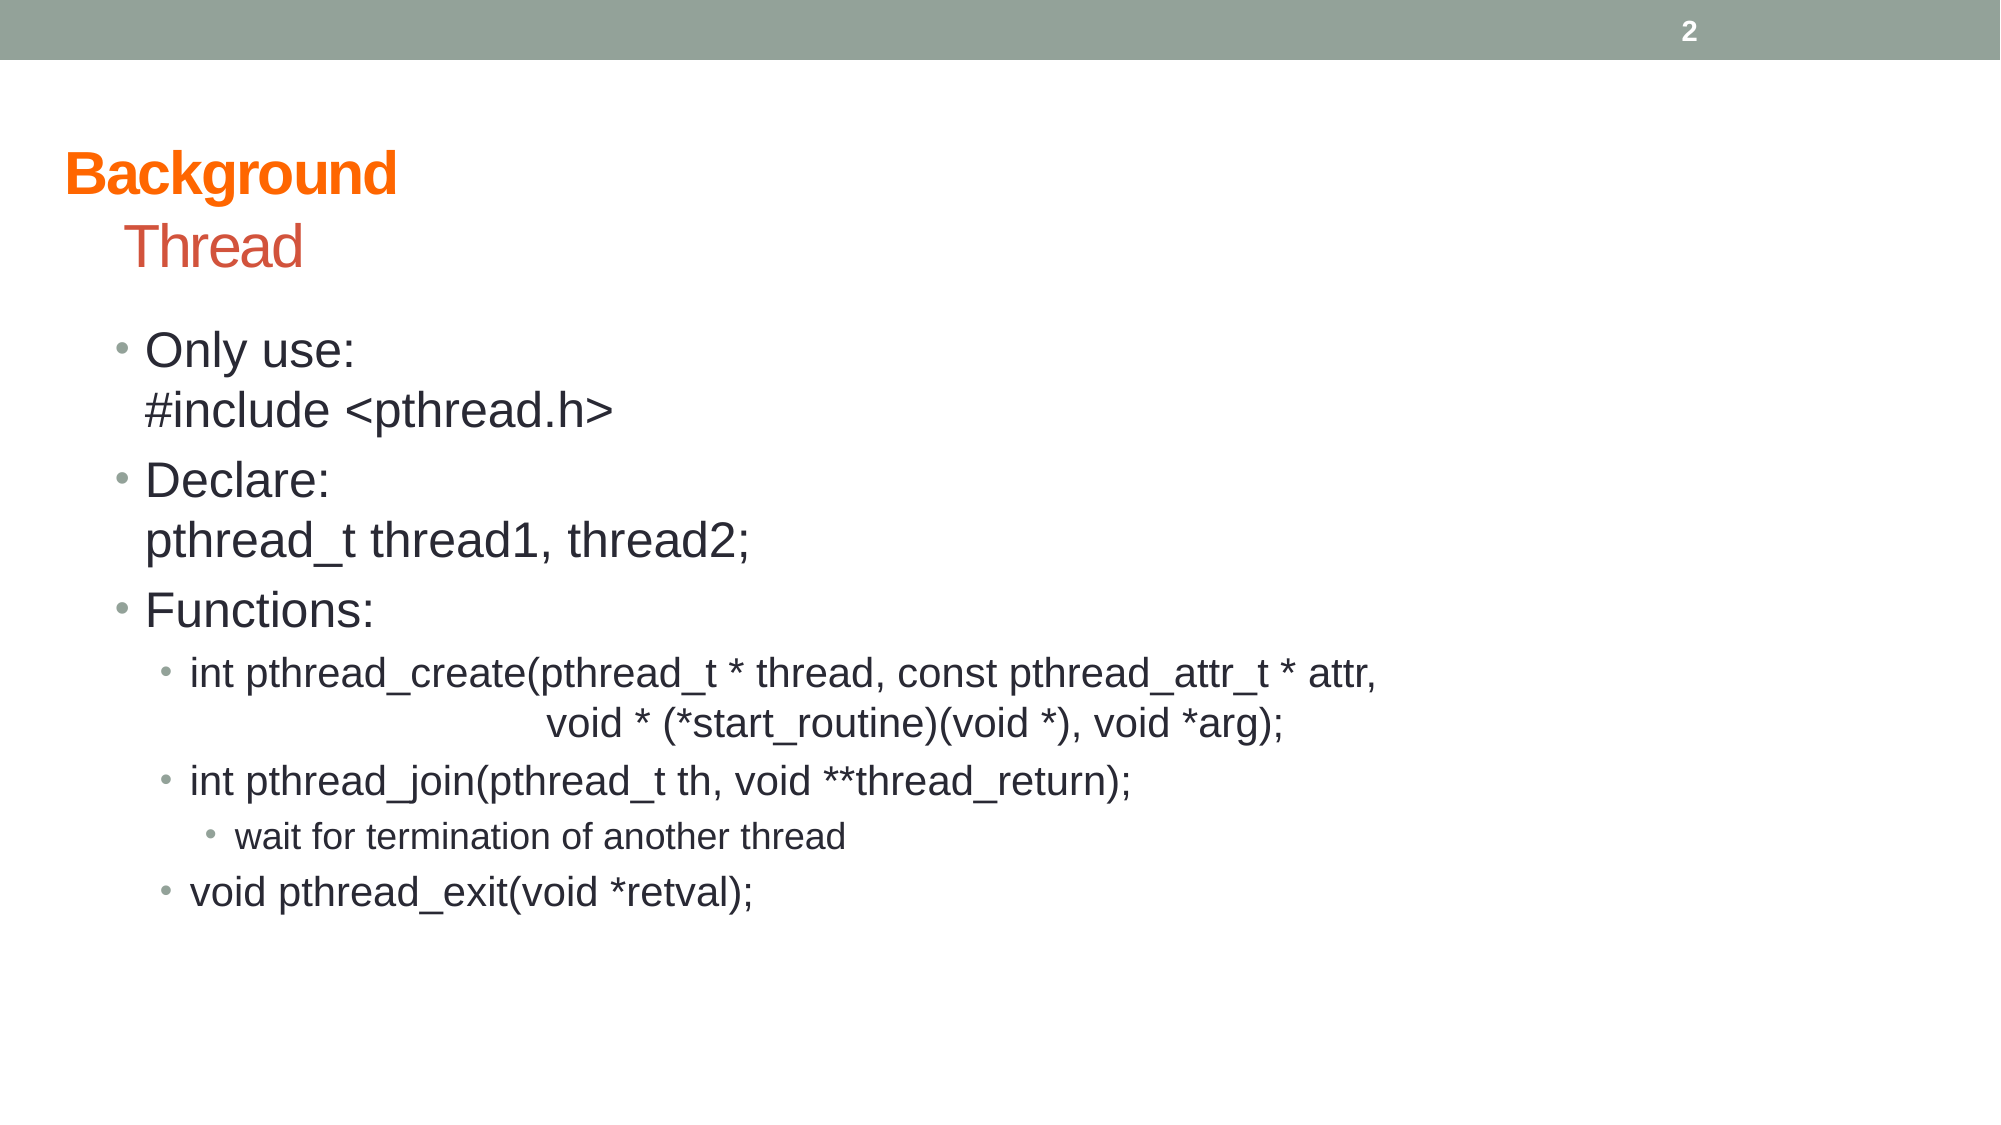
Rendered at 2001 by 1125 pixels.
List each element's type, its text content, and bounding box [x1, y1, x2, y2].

list Only use: #include <pthread.h> Declare: pthread_t thread1, thread2; Functions: int pthread_create(pthread_t * thread, const pthread_attr_t * attr, void * (*start_routine)(void *), void *arg); int pthread_join(pthread_t th, void **thread_return); wait for termination of another thread void pthread_exit(void *retval); [99, 309, 1900, 1125]
title Background Thread [49, 125, 1900, 288]
slide_number <number> [1666, 3, 1900, 57]
